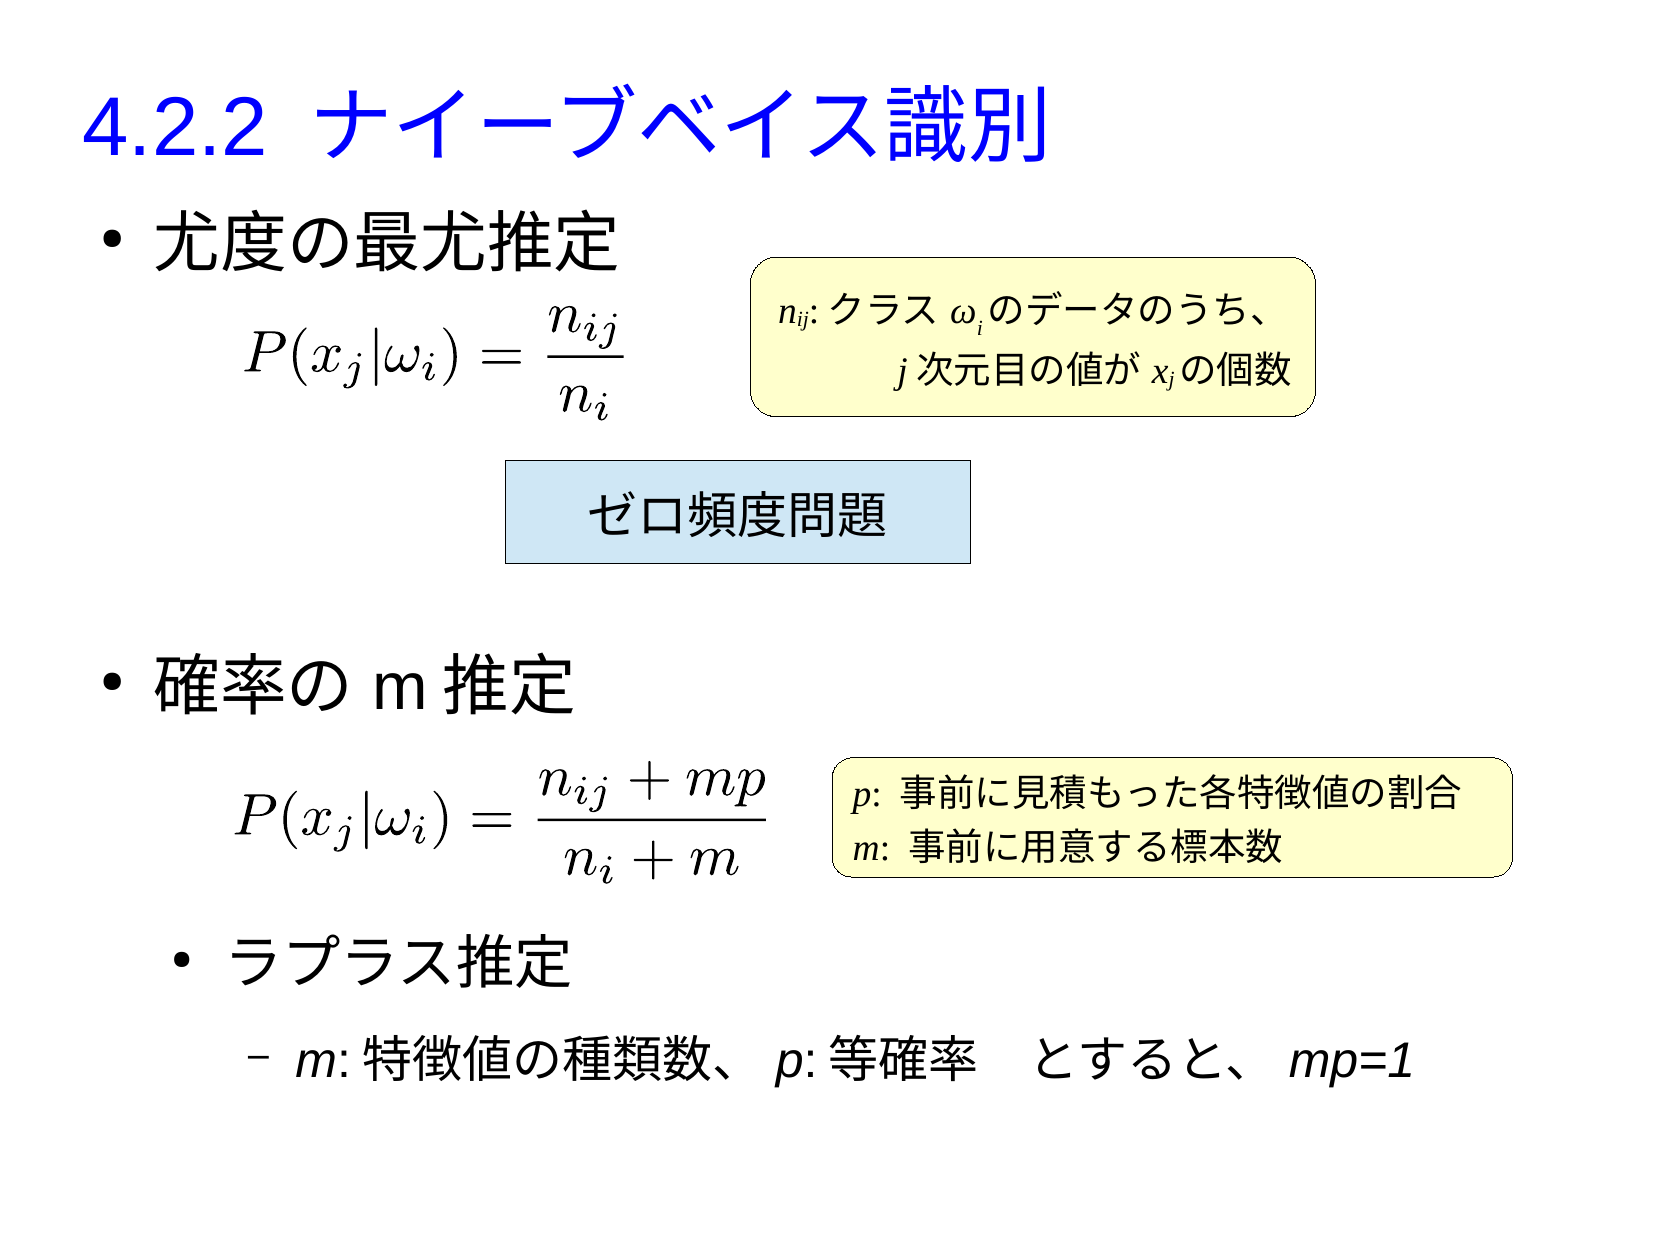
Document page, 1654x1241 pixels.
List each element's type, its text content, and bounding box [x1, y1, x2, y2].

text_box p: 事前に見積もった各特徴値の割合 m: 事前に用意する標本数 [832, 757, 1513, 878]
text_box [232, 760, 766, 884]
list 尤度の最尤推定 [82, 195, 1571, 494]
text_box nij:クラスωiのデータのうち、 j次元目の値がxjの個数 [750, 257, 1316, 417]
text_box [241, 305, 624, 421]
list 確率のm推定 ラプラス推定 m:特徴値の種類数、p:等確率 とすると、mp=1 [82, 637, 1571, 1195]
title 4.2.2 ナイーブベイス識別 [82, 49, 1571, 195]
text_box ゼロ頻度問題 [505, 460, 971, 564]
